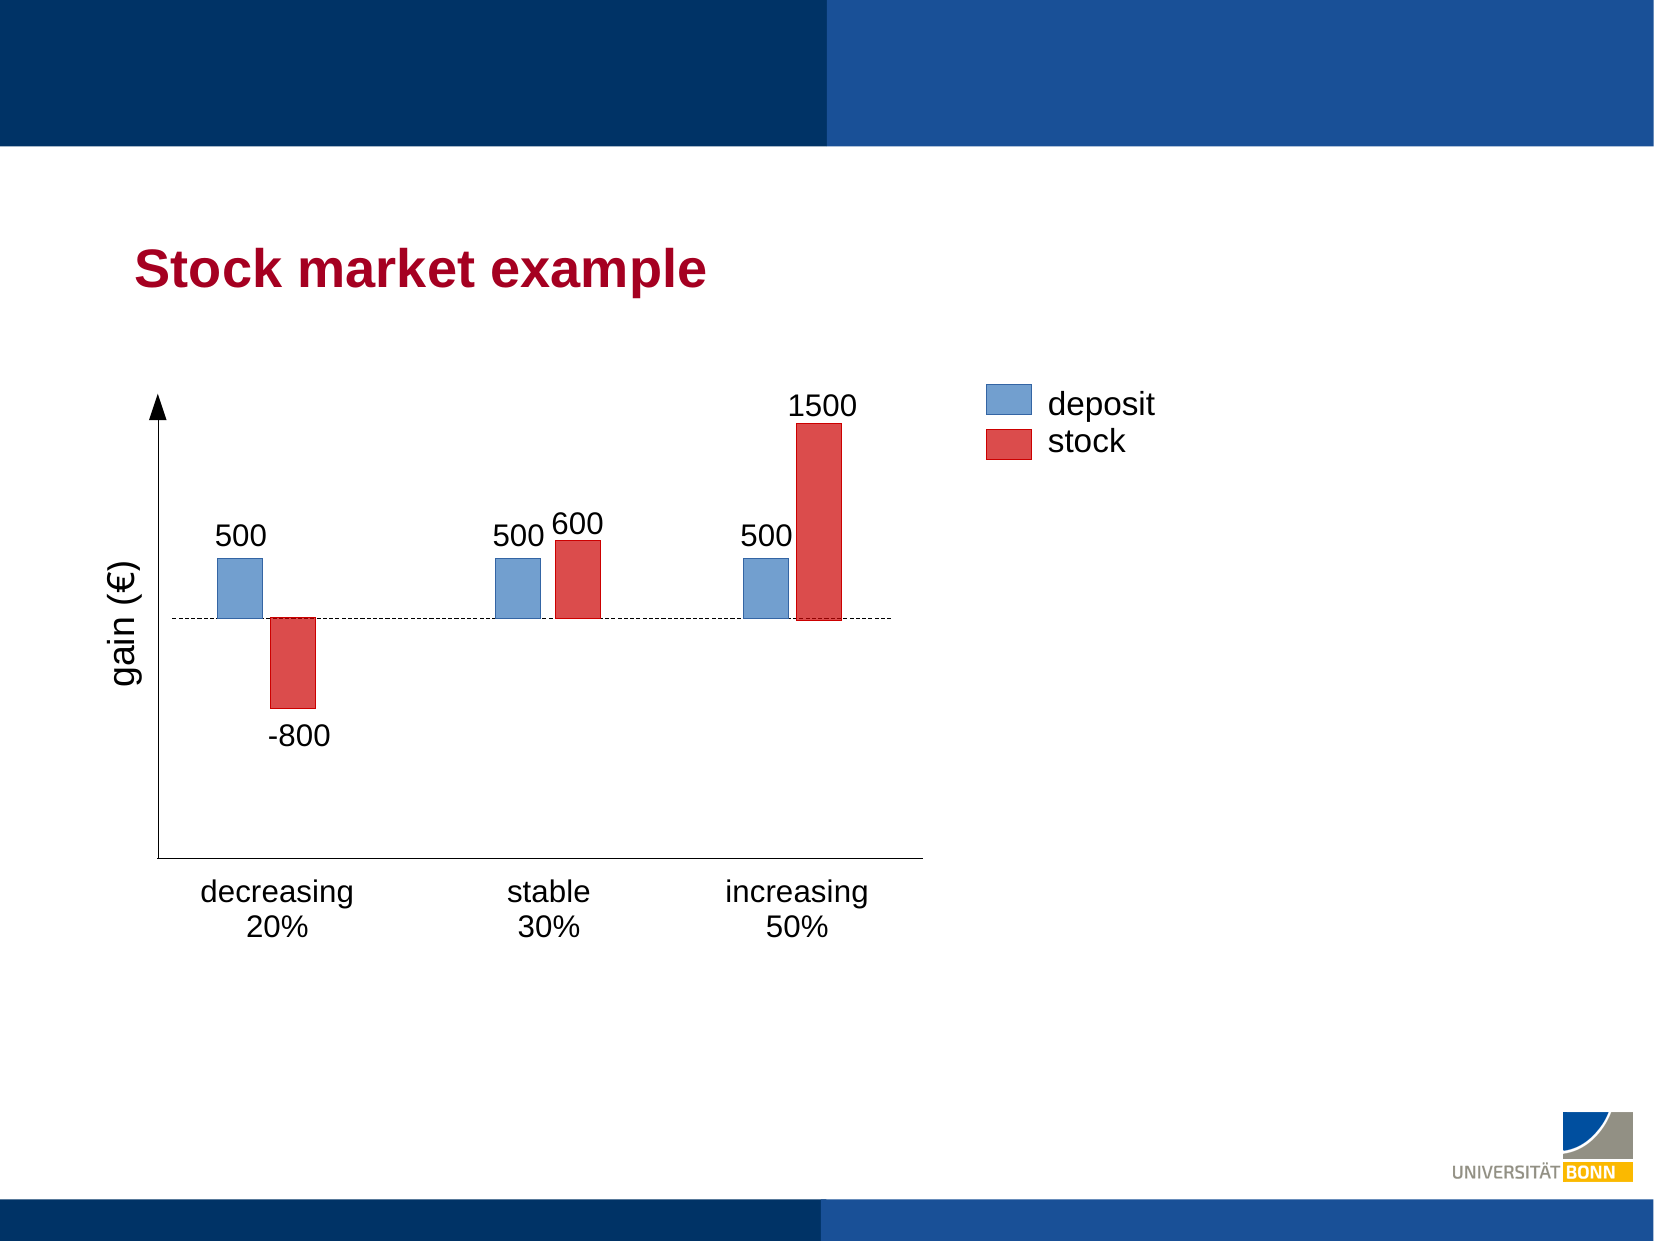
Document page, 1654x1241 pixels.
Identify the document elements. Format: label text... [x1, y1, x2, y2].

text_box [555, 549, 601, 619]
text_box 500 [477, 510, 571, 561]
text_box 500 [200, 510, 293, 561]
text_box gain (€) [93, 507, 151, 703]
text_box [986, 429, 1032, 460]
text_box 500 [725, 510, 819, 561]
text_box Stock market example [18, 212, 825, 307]
text_box 1500 [772, 381, 878, 466]
text_box 600 [536, 499, 630, 549]
text_box [270, 617, 316, 709]
text_box [796, 466, 842, 621]
text_box [743, 561, 789, 619]
text_box [217, 561, 263, 619]
text_box deposit stock [1033, 378, 1259, 468]
text_box decreasing 20% [180, 867, 376, 952]
text_box [986, 384, 1032, 415]
text_box -800 [253, 711, 346, 762]
text_box stable 30% [451, 867, 647, 952]
text_box increasing 50% [699, 867, 895, 952]
picture [1437, 1094, 1633, 1199]
text_box [495, 561, 541, 619]
